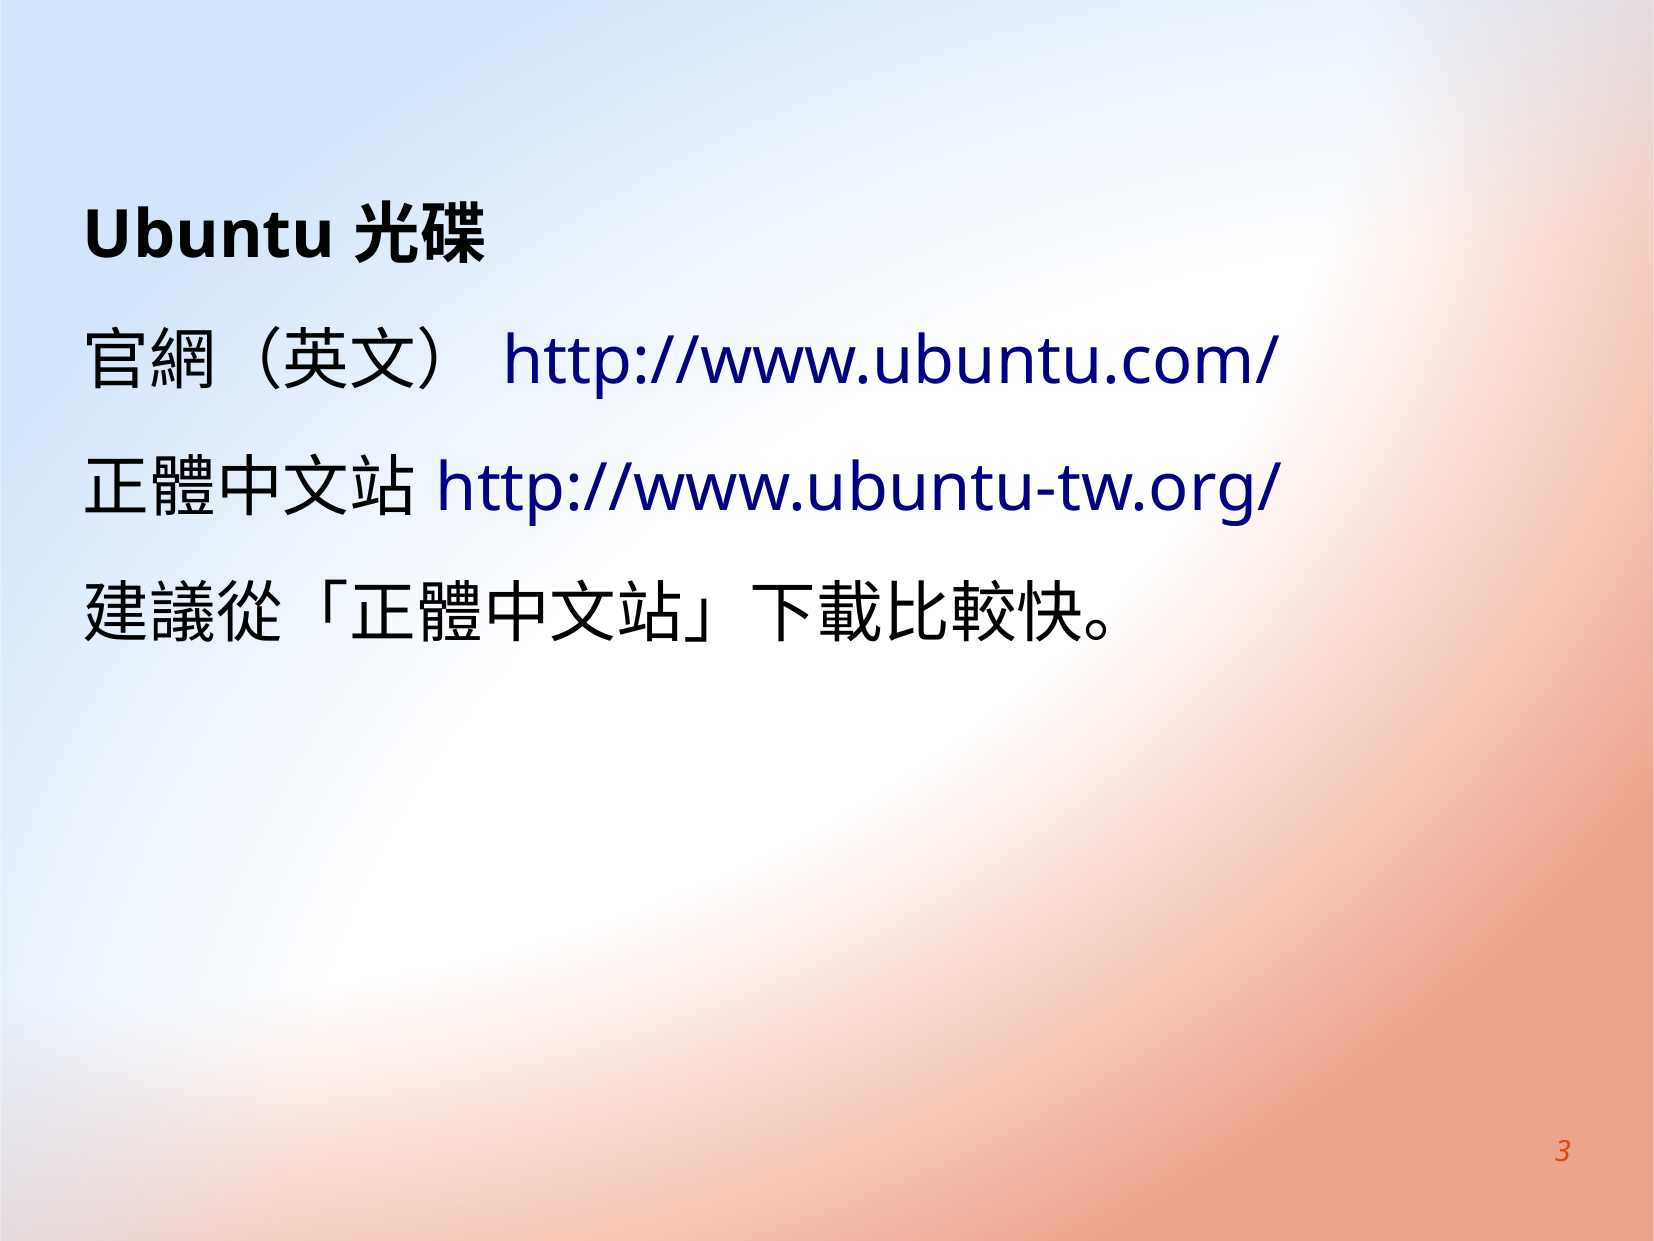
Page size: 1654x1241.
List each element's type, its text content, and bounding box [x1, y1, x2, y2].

list Ubuntu光碟 官網（英文）http://www.ubuntu.com/ 正體中文站http://www.ubuntu-tw.org/ 建議從「正體中文站」下載比較快。 [82, 180, 1571, 1111]
picture [0, 0, 1654, 1241]
